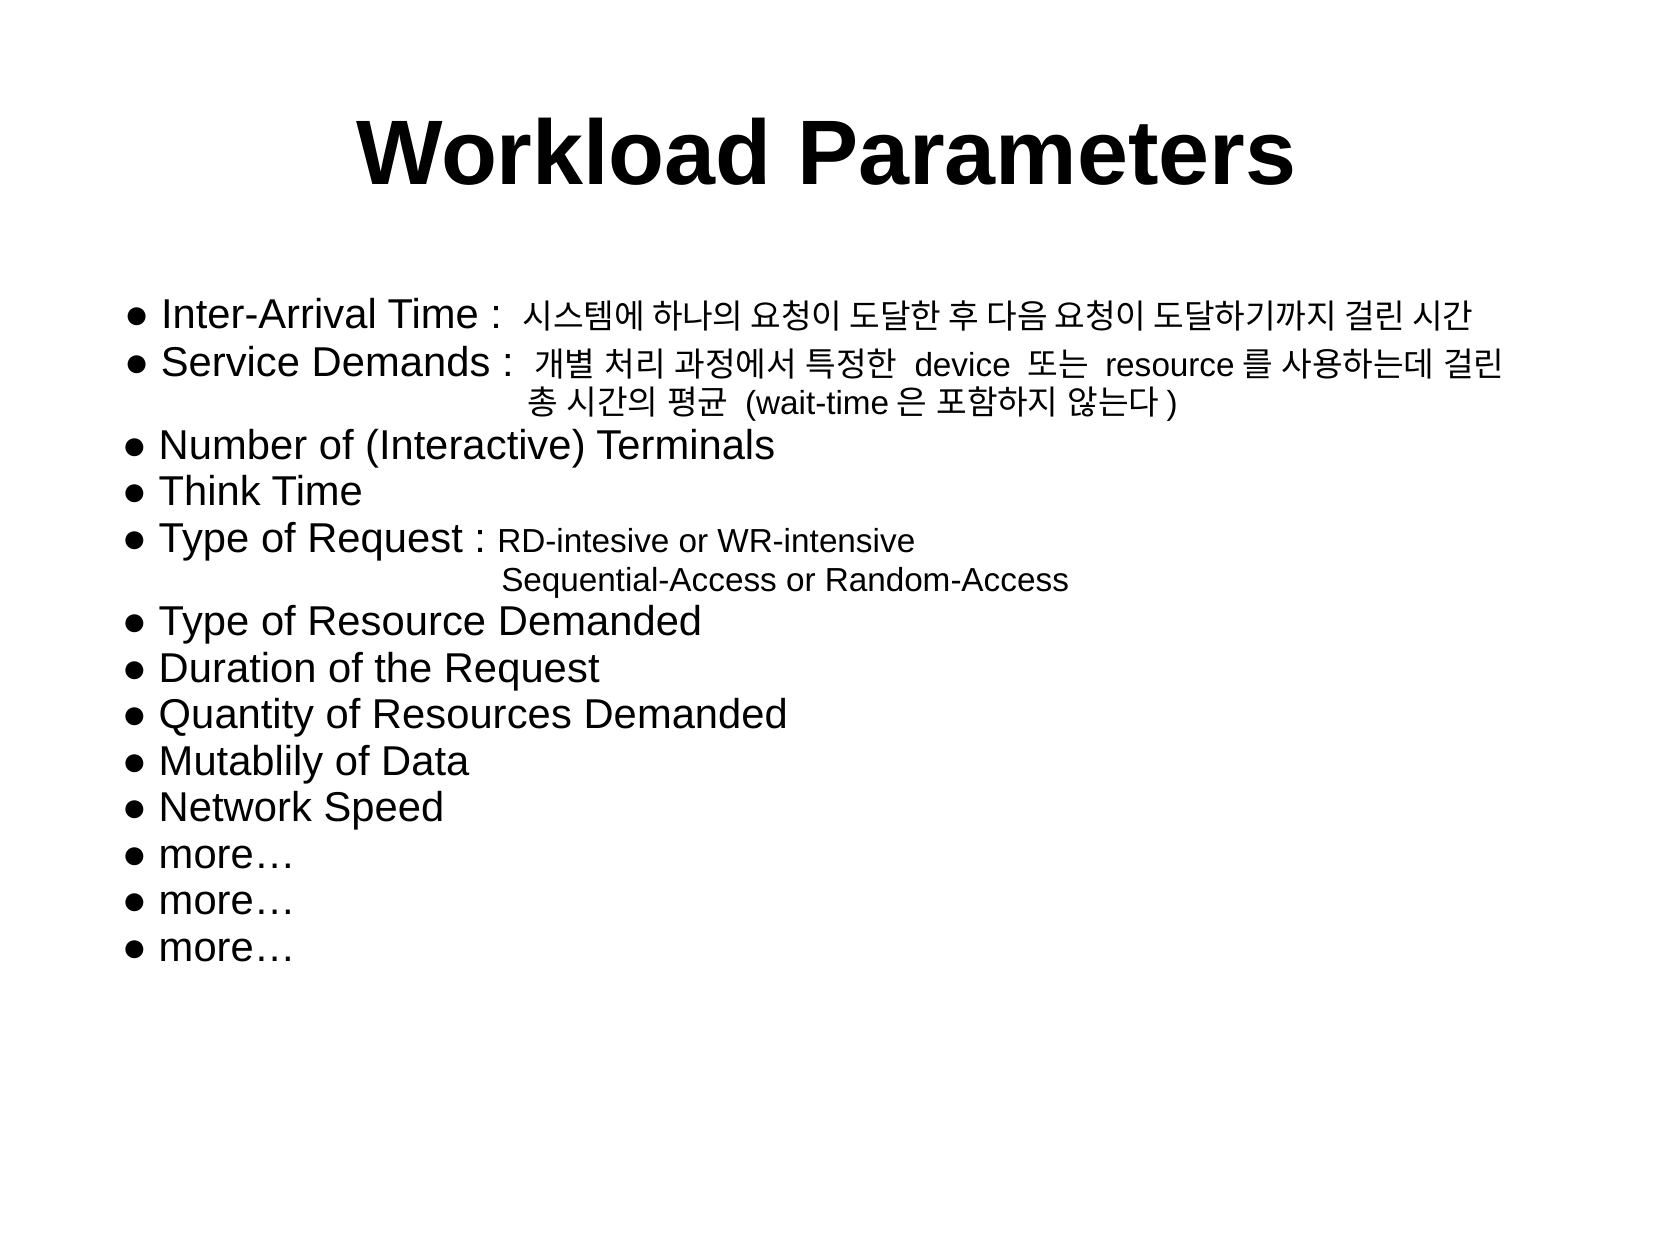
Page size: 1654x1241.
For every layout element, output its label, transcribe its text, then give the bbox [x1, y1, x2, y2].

title Workload Parameters [82, 49, 1571, 257]
subtitle ● Inter-Arrival Time : 시스템에 하나의 요청이 도달한 후 다음 요청이 도달하기까지 걸린 시간 ● Service Demands : 개별 처리 과정에서 특정한 device 또는 resource를 사용하는데 걸린 총 시간의 평균 (wait-time은 포함하지 않는다) ● Number of (Interactive) Terminals ● Think Time ● Type of Request : RD-intesive or WR-intensive Sequential-Access or Random-Access ● Type of Resource Demanded ● Duration of the Request ● Quantity of Resources Demanded ● Mutablily of Data ● Network Speed ● more… ● more… ● more… [82, 260, 1571, 1141]
